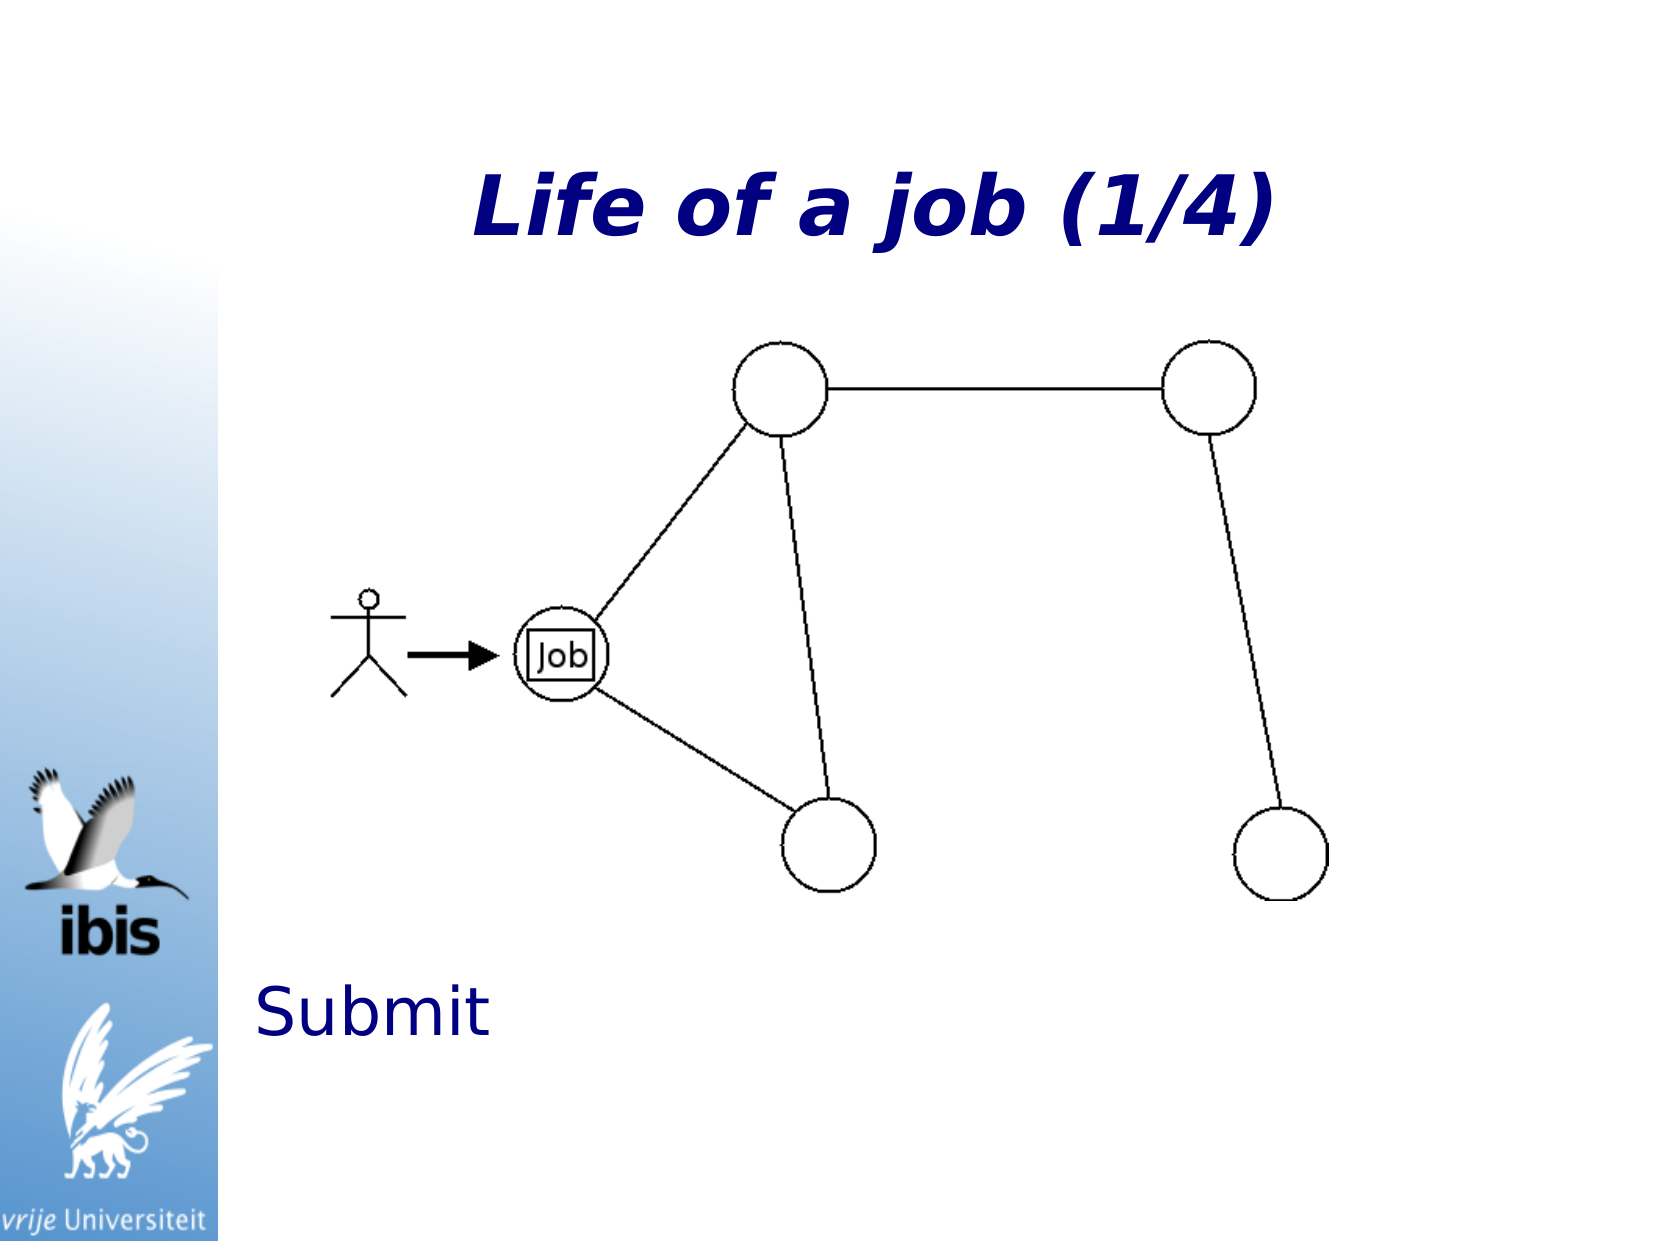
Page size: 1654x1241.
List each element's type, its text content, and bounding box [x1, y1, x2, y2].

picture [0, 0, 218, 1241]
list Submit [236, 972, 1534, 1196]
title Life of a job (1/4) [219, 102, 1534, 311]
picture [328, 339, 1329, 901]
